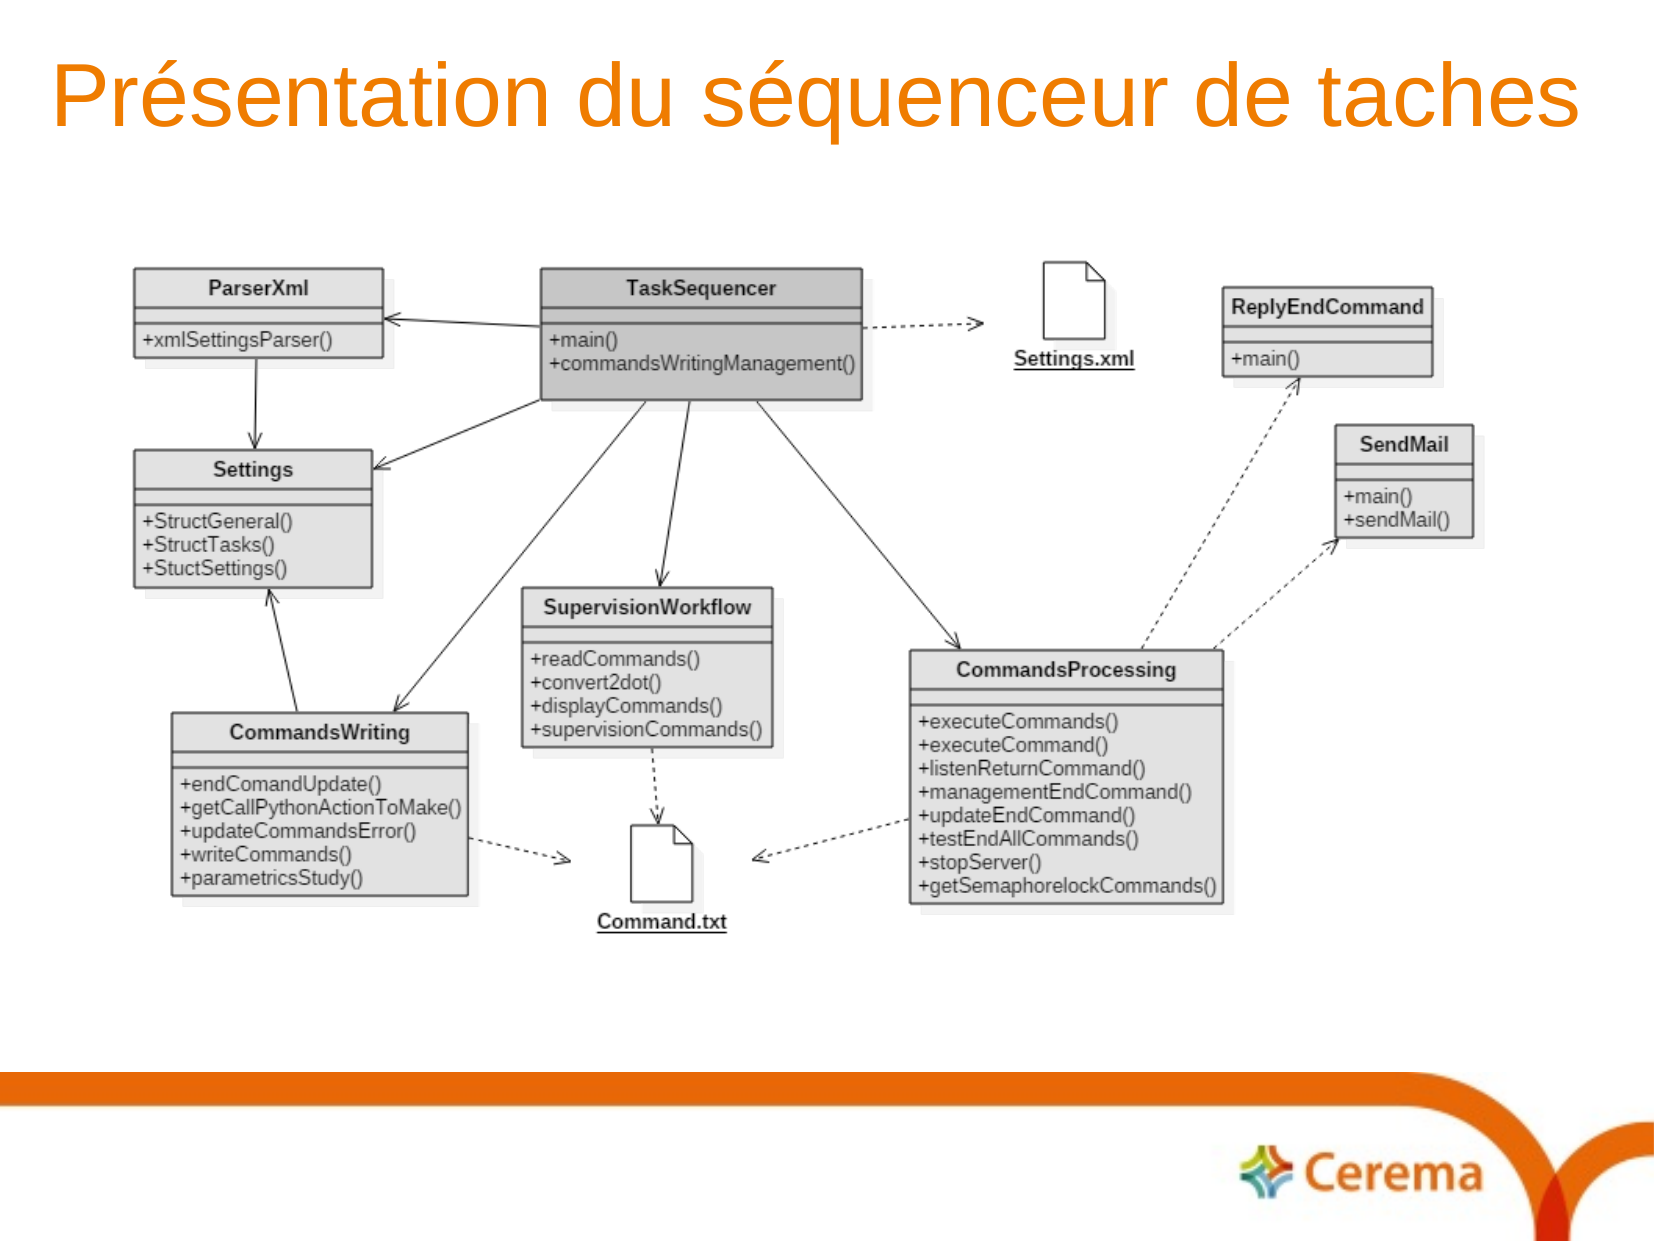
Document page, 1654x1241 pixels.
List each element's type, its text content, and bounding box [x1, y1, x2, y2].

picture [119, 247, 1536, 1004]
picture [0, 1072, 1654, 1241]
text_box Présentation du séquenceur de taches [35, 49, 1607, 152]
